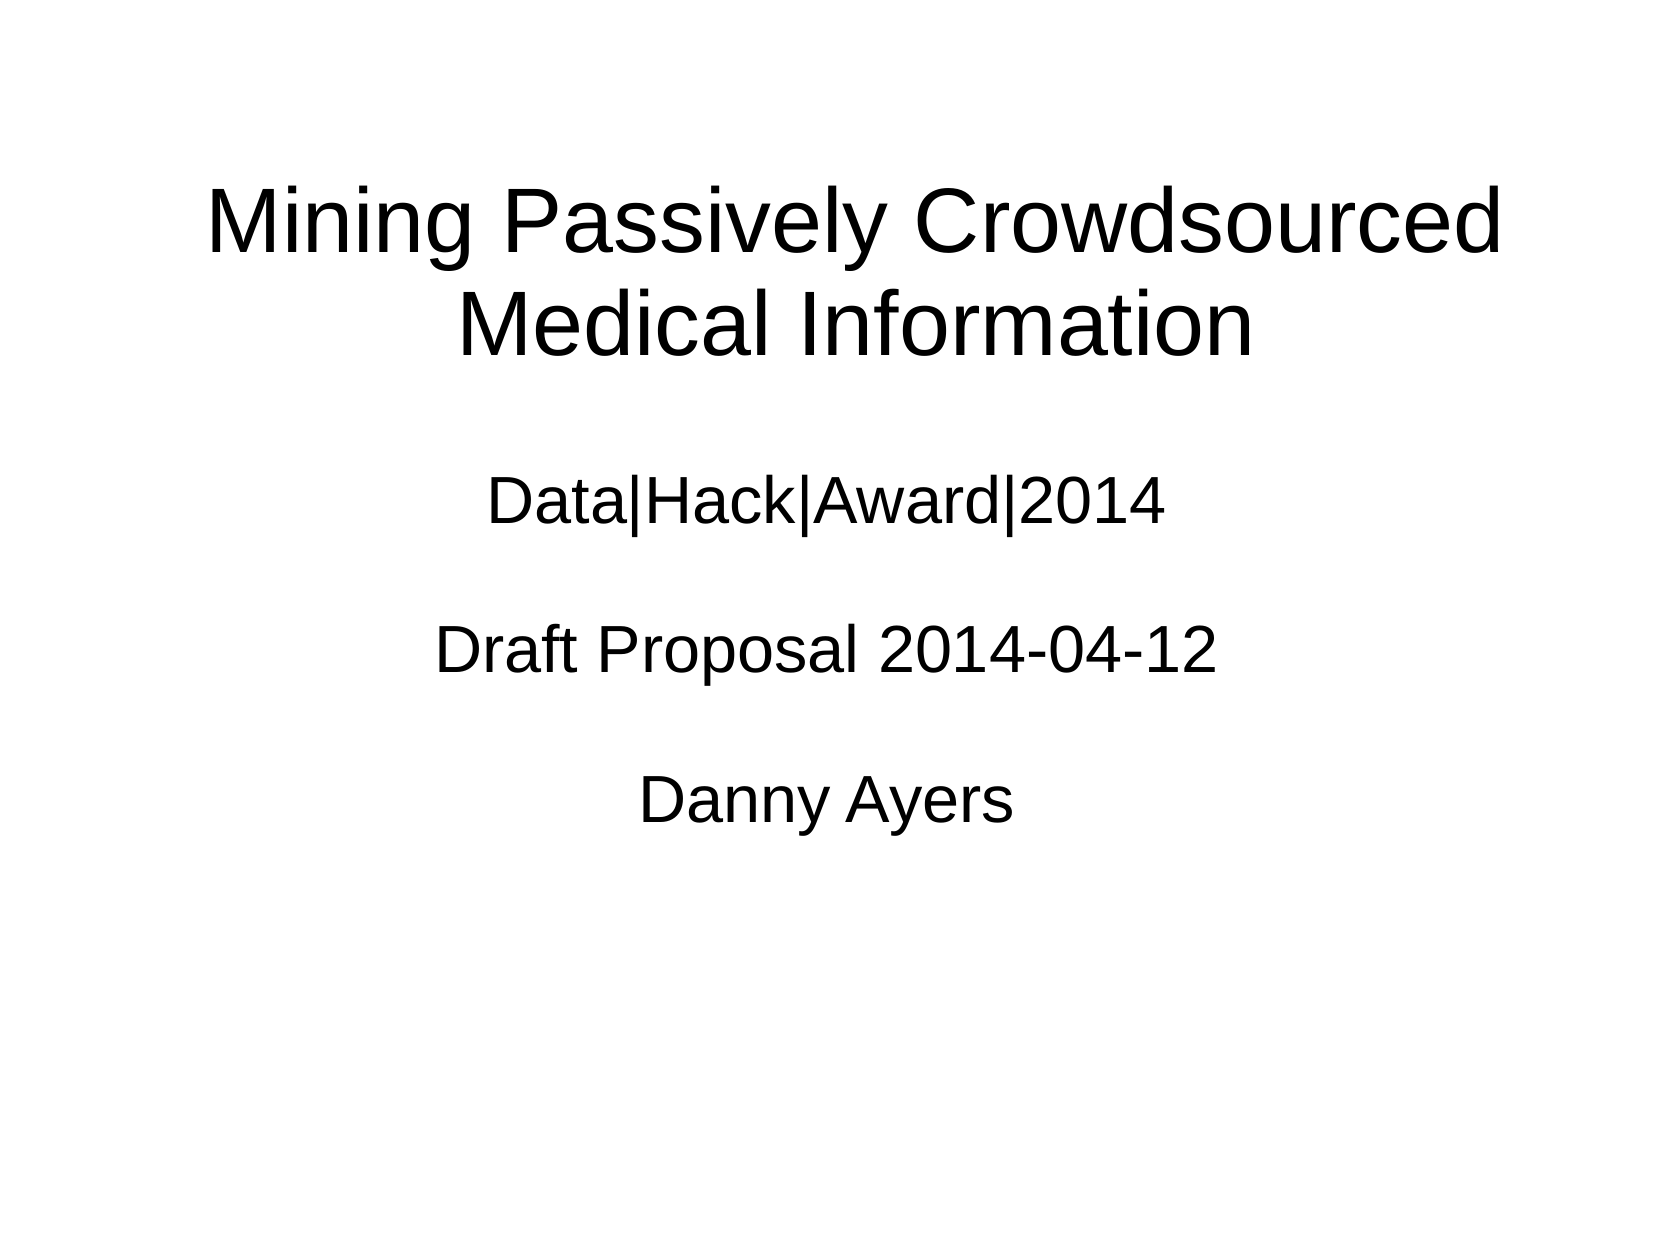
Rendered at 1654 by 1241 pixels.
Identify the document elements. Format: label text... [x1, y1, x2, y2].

title Mining Passively Crowdsourced Medical Information [112, 168, 1601, 376]
subtitle Data|Hack|Award|2014 Draft Proposal 2014-04-12 Danny Ayers [82, 290, 1571, 1010]
